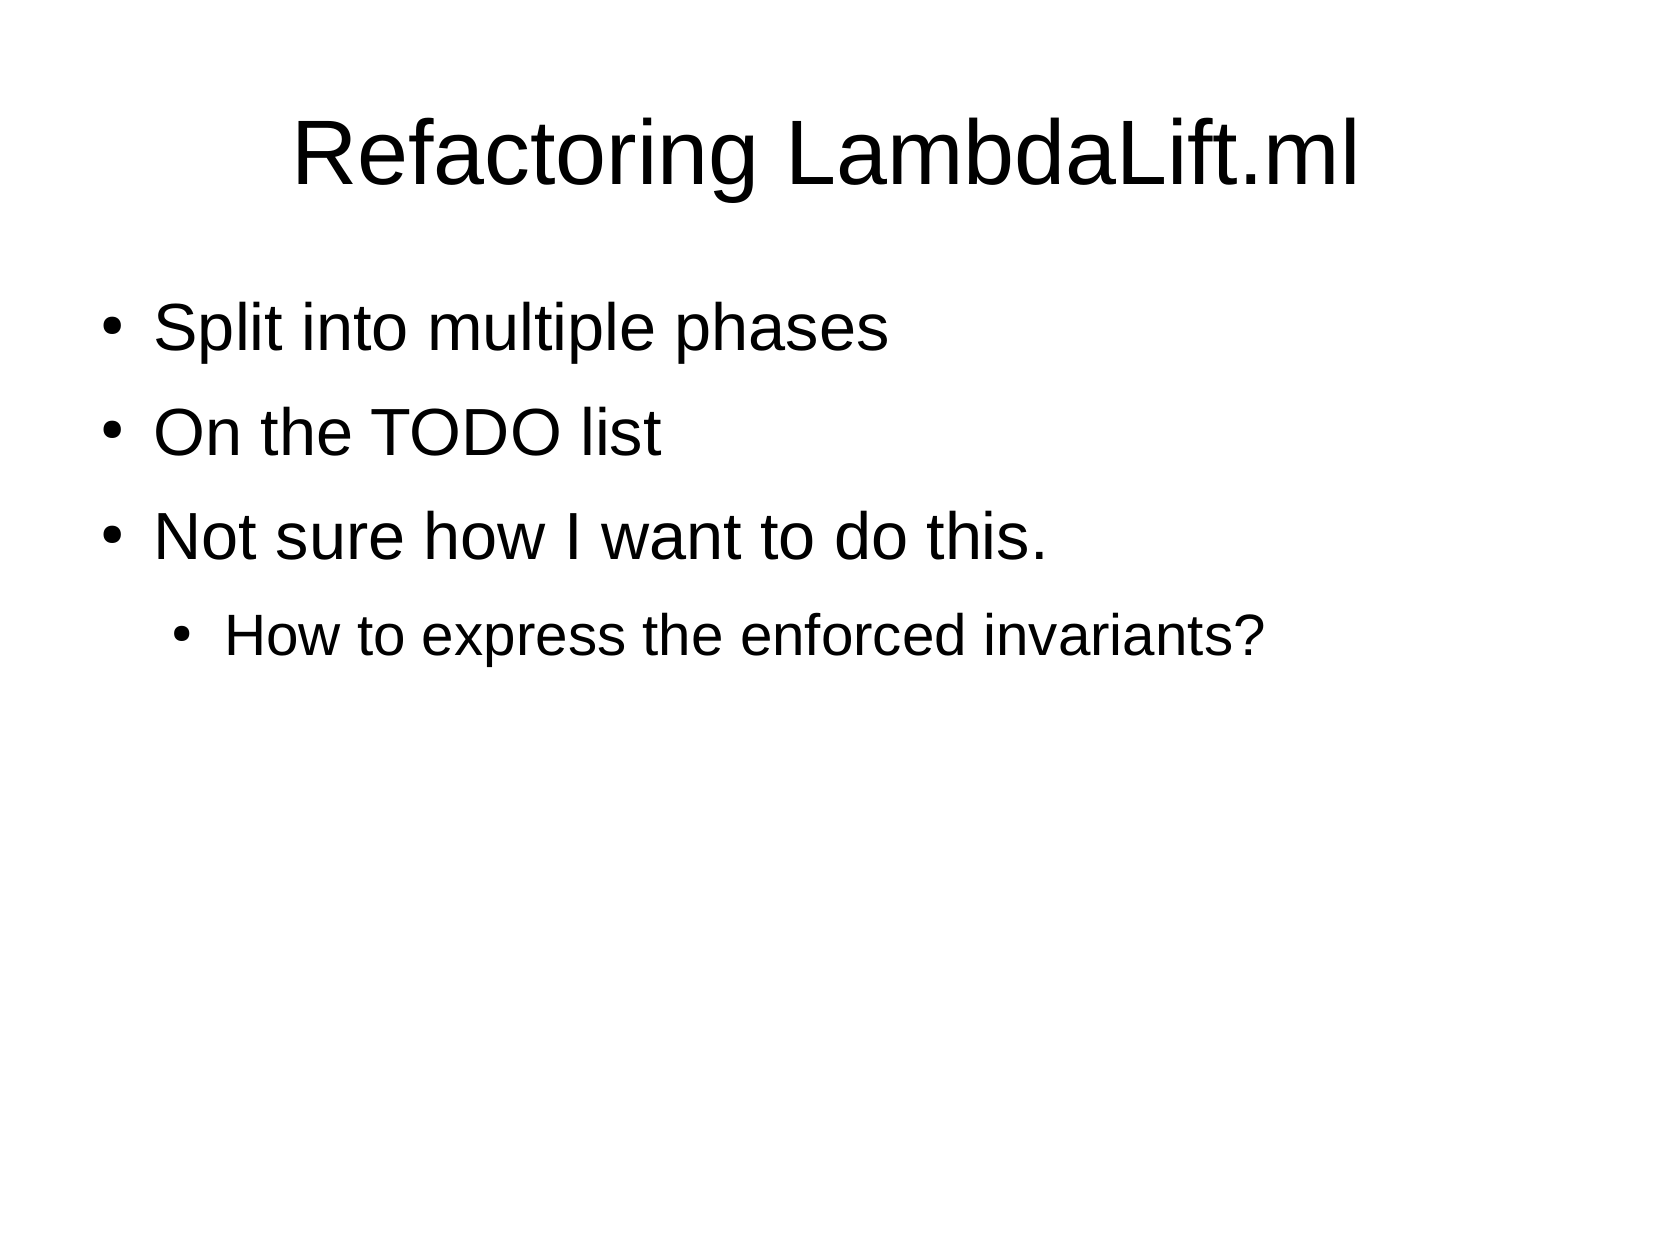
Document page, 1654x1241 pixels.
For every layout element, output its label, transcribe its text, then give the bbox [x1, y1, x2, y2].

list Split into multiple phases On the TODO list Not sure how I want to do this. How to express the enforced invariants? [82, 290, 1571, 1109]
title Refactoring LambdaLift.ml [82, 49, 1571, 257]
